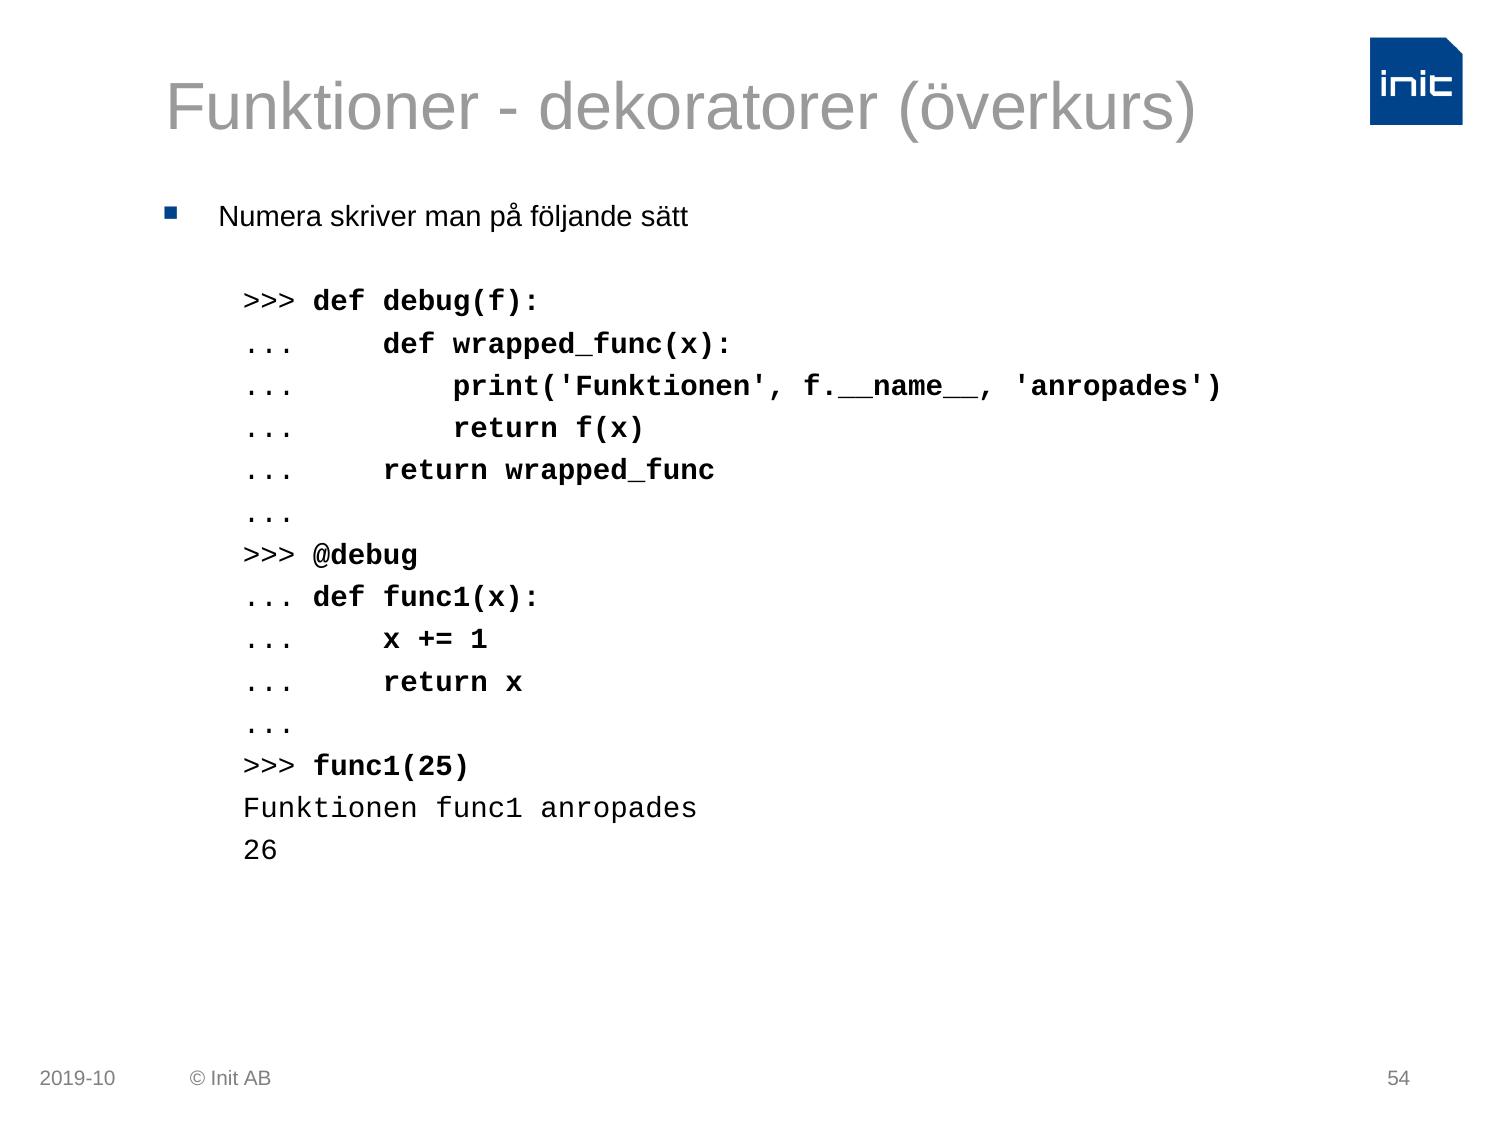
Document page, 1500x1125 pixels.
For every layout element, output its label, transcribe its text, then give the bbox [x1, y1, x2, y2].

text_box <nummer> [1350, 1037, 1426, 1098]
picture [1370, 37, 1463, 125]
text_box Numera skriver man på följande sätt >>> def debug(f): ... def wrapped_func(x): ... print('Funktionen', f.__name__, 'anropades') ... return f(x) ... return wrapped_func ... >>> @debug ... def func1(x): ... x += 1 ... return x ... >>> func1(25) Funktionen func1 anropades 26 [150, 189, 1351, 963]
text_box © Init AB [174, 1037, 1326, 1098]
text_box 2019-10 [24, 1037, 151, 1098]
text_box Funktioner - dekoratorer (överkurs) [150, 0, 1351, 151]
